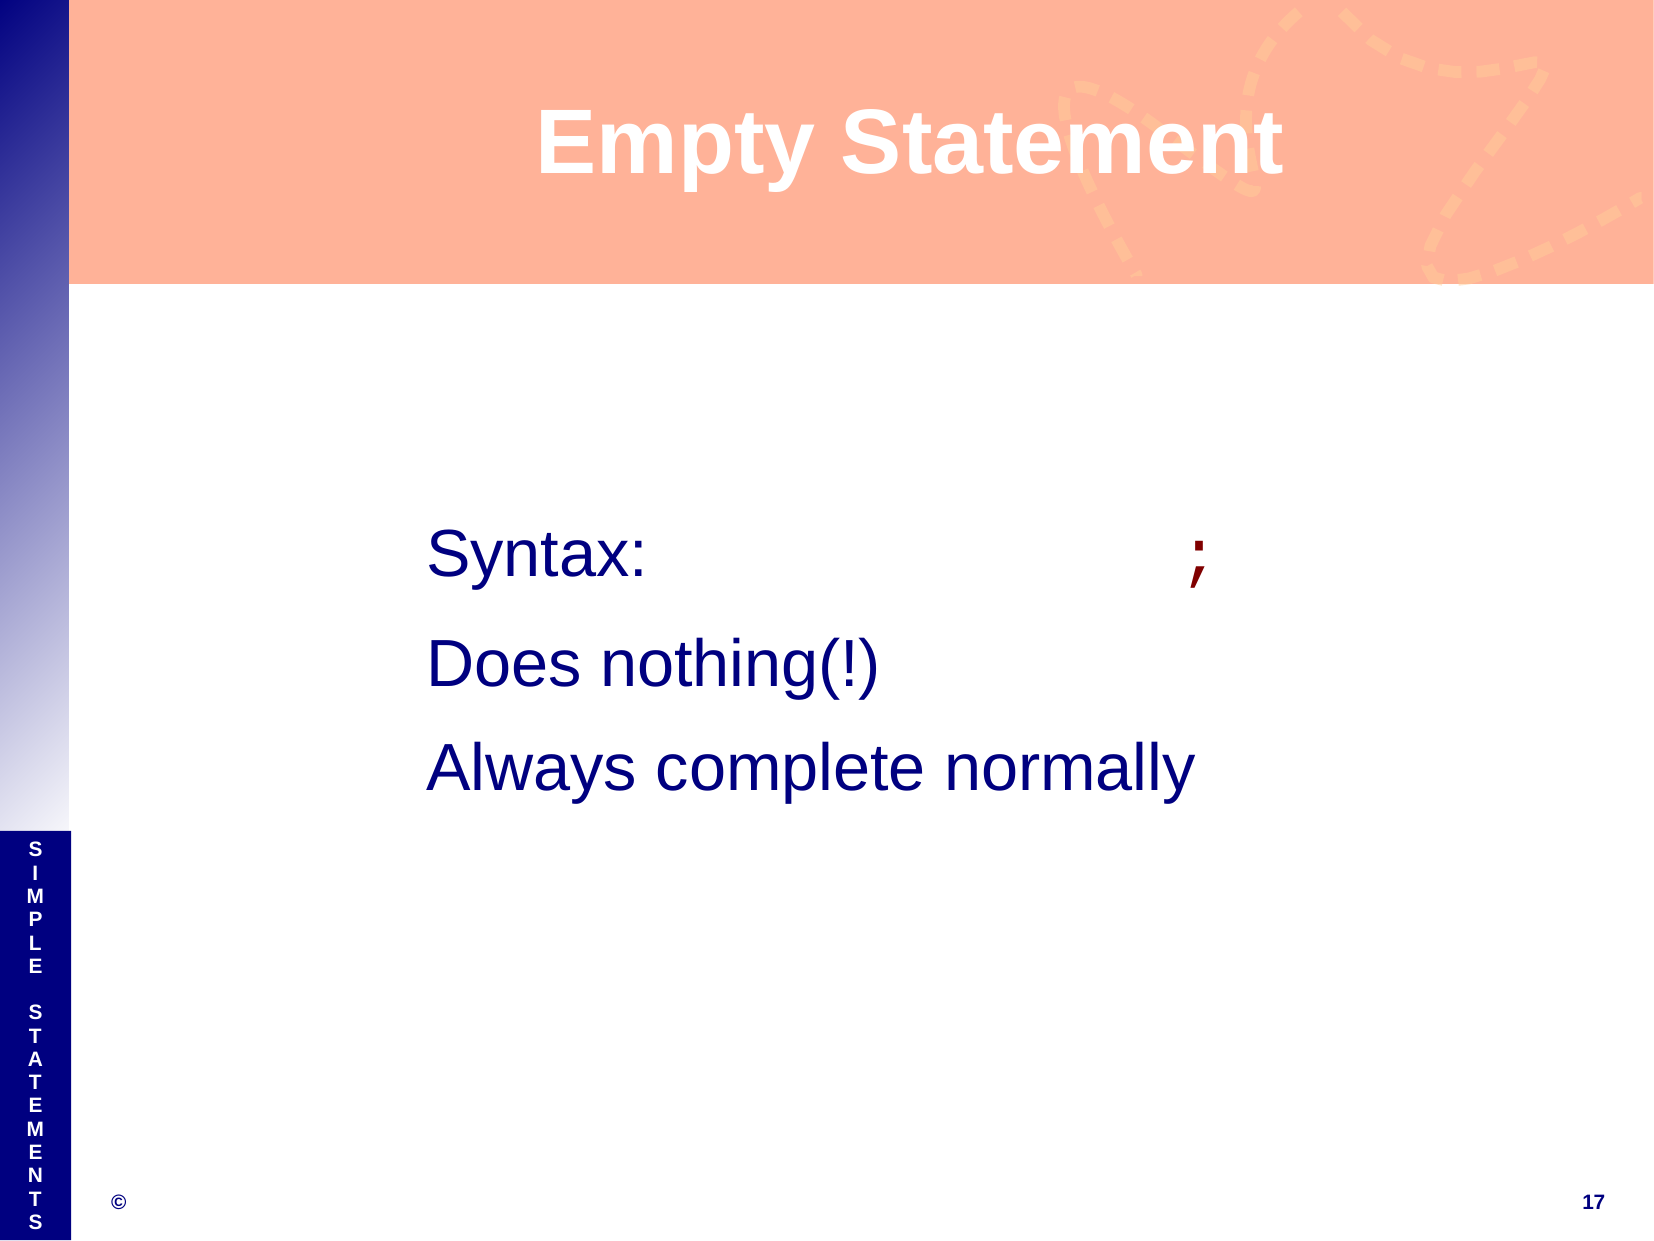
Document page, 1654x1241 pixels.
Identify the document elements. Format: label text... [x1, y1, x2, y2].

text_box S I M P L E S T A T E M E N T S [0, 830, 71, 1241]
list Syntax: ; Does nothing(!) Always complete normally [408, 516, 1299, 805]
title Empty Statement [204, 37, 1617, 246]
